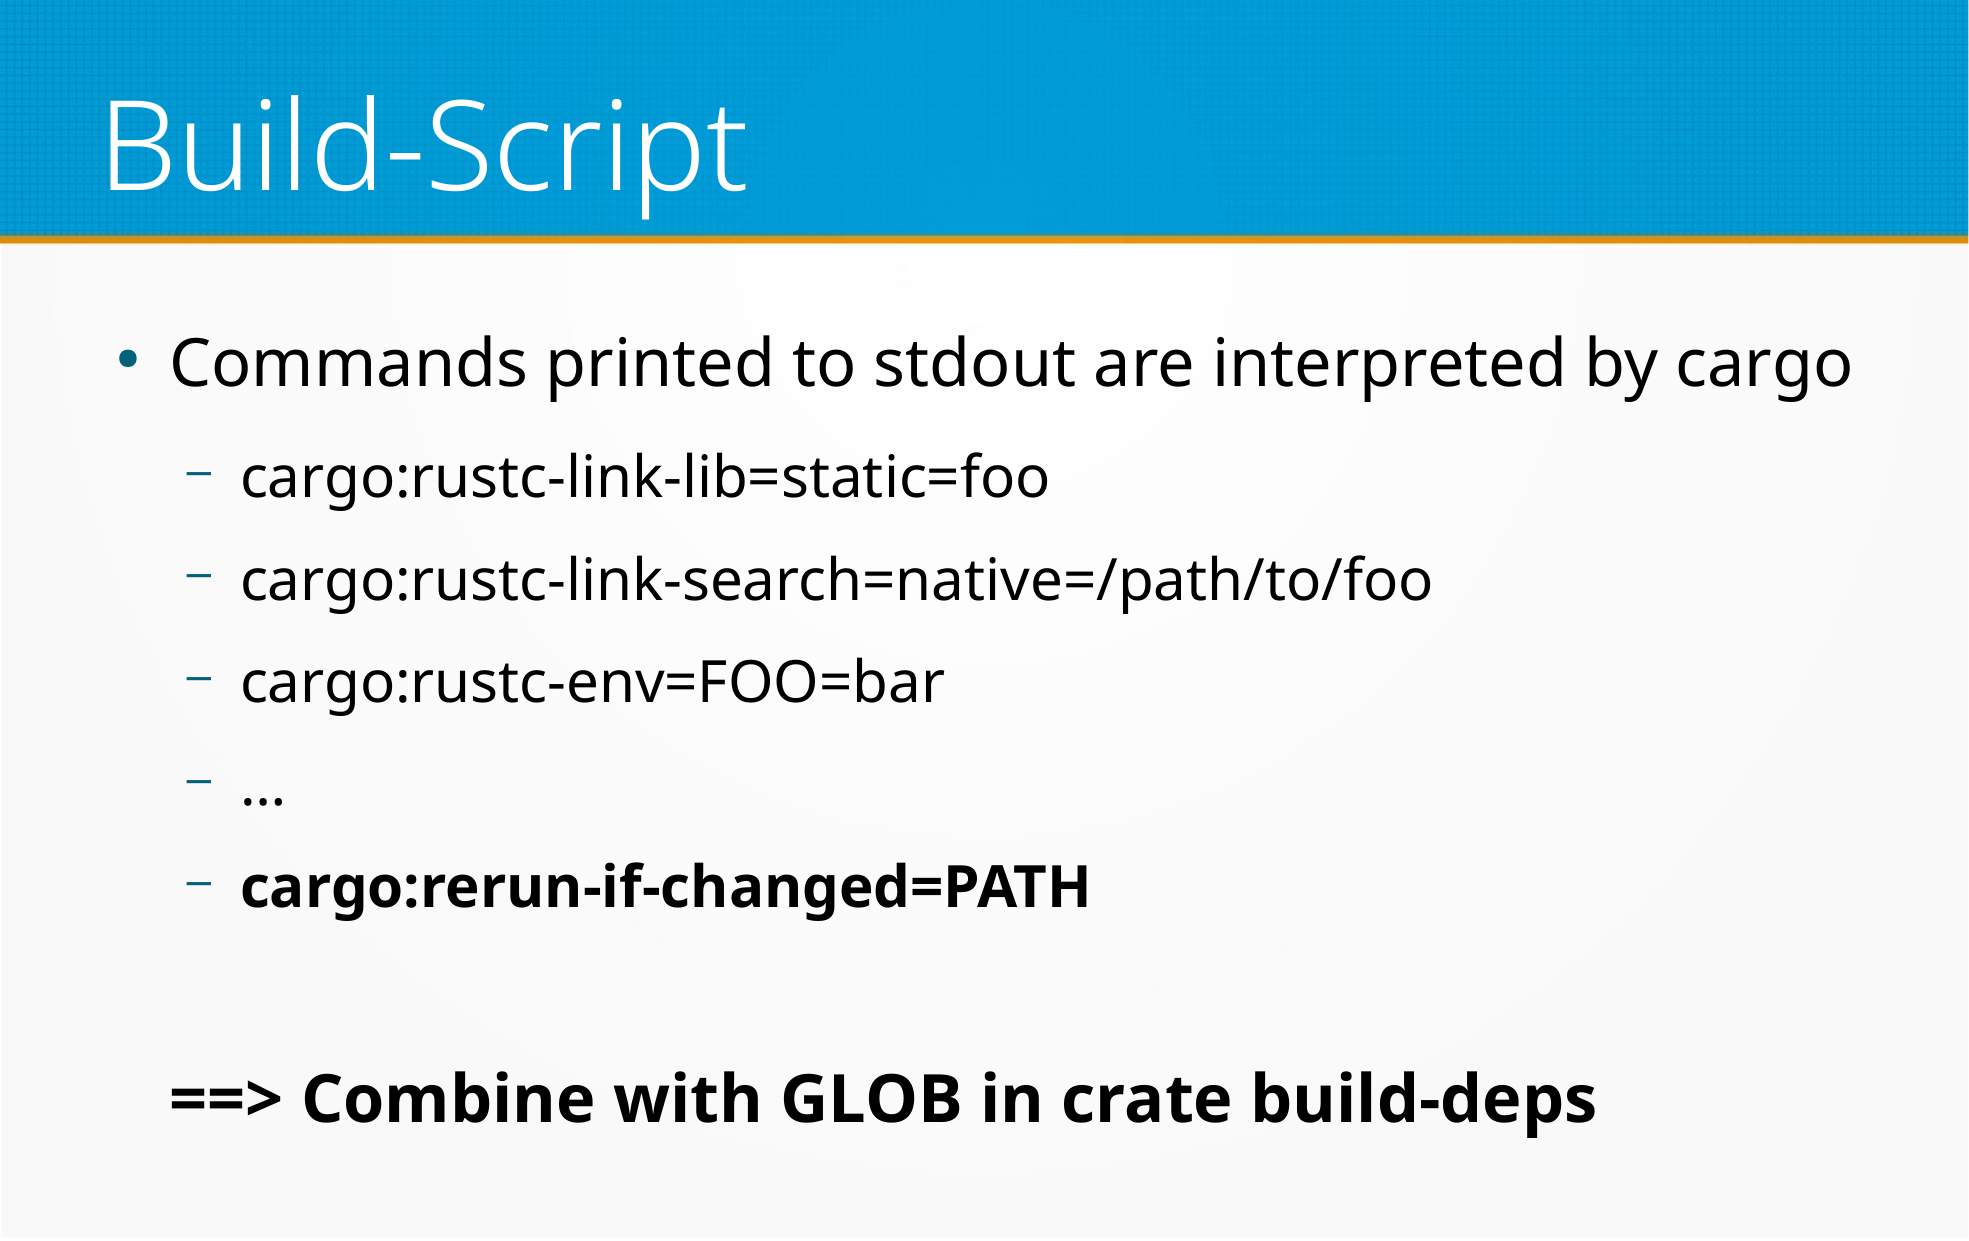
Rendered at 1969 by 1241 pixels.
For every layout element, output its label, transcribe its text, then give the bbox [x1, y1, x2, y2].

list Commands printed to stdout are interpreted by cargo cargo:rustc-link-lib=static=foo cargo:rustc-link-search=native=/path/to/foo cargo:rustc-env=FOO=bar … cargo:rerun-if-changed=PATH ==> Combine with GLOB in crate build-deps [98, 315, 1861, 1231]
picture [0, 233, 1969, 1241]
title Build-Script [98, 19, 1870, 227]
